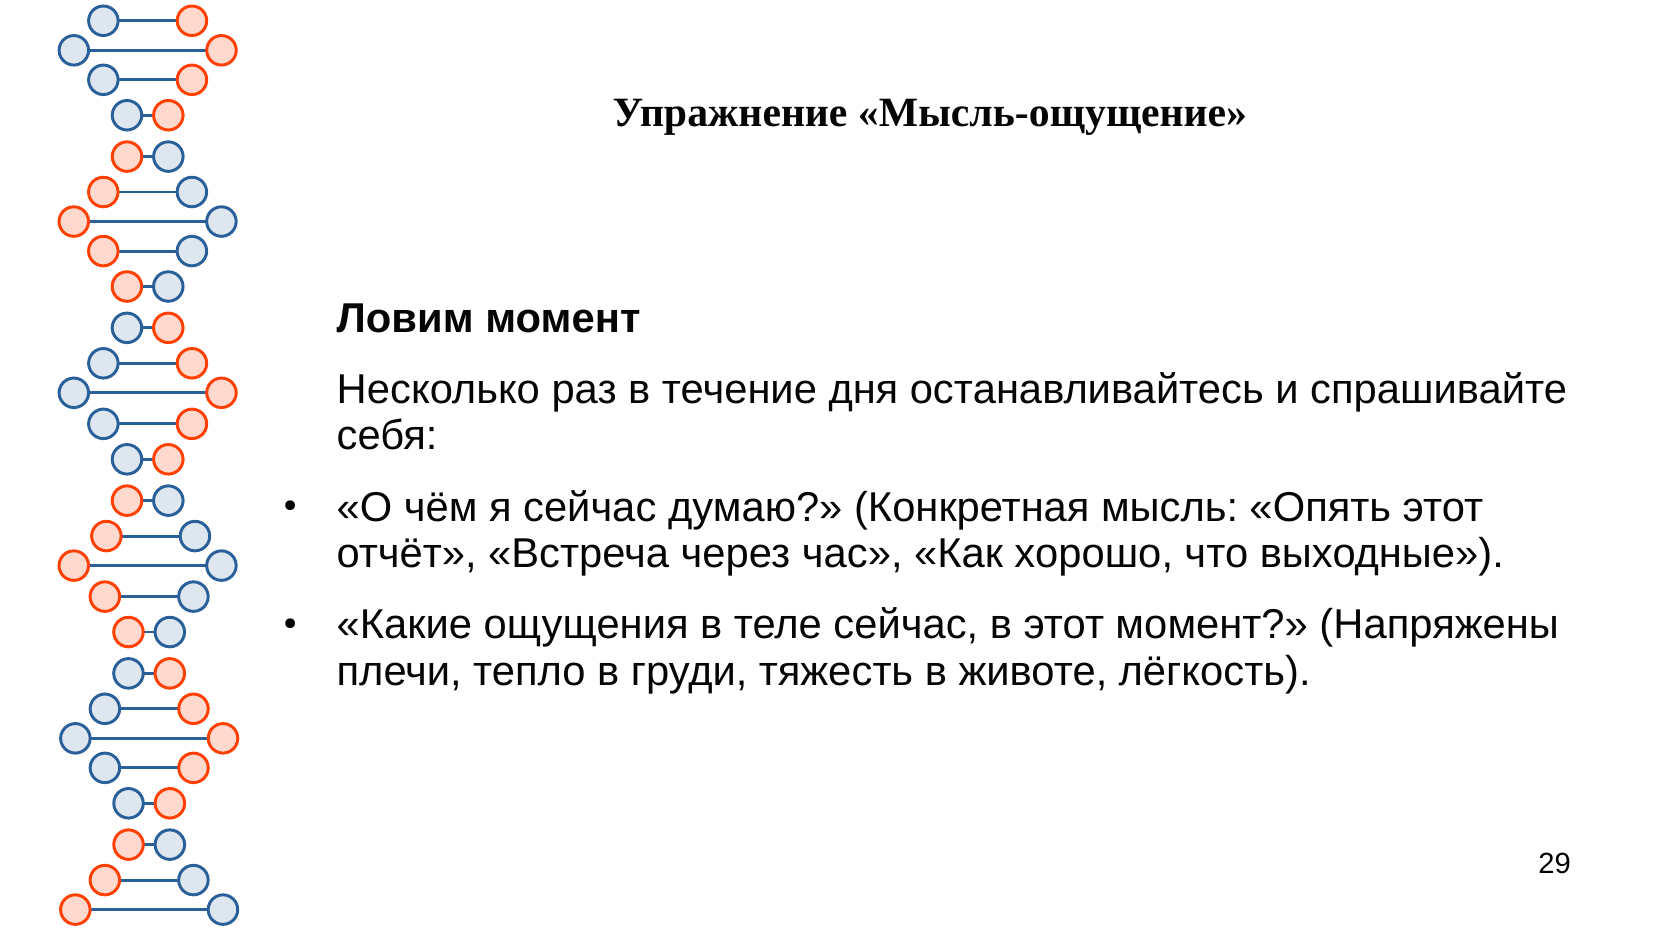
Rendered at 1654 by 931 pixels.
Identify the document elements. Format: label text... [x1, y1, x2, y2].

title Упражнение «Мысль-ощущение» [265, 35, 1595, 189]
list Ловим момент Несколько раз в течение дня останавливайтесь и спрашивайте себя: «О чём я сейчас думаю?» (Конкретная мысль: «Опять этот отчёт», «Встреча через час», «Как хорошо, что выходные»). «Какие ощущения в теле сейчас, в этот момент?» (Напряжены плечи, тепло в груди, тяжесть в животе, лёгкость). [265, 224, 1595, 764]
